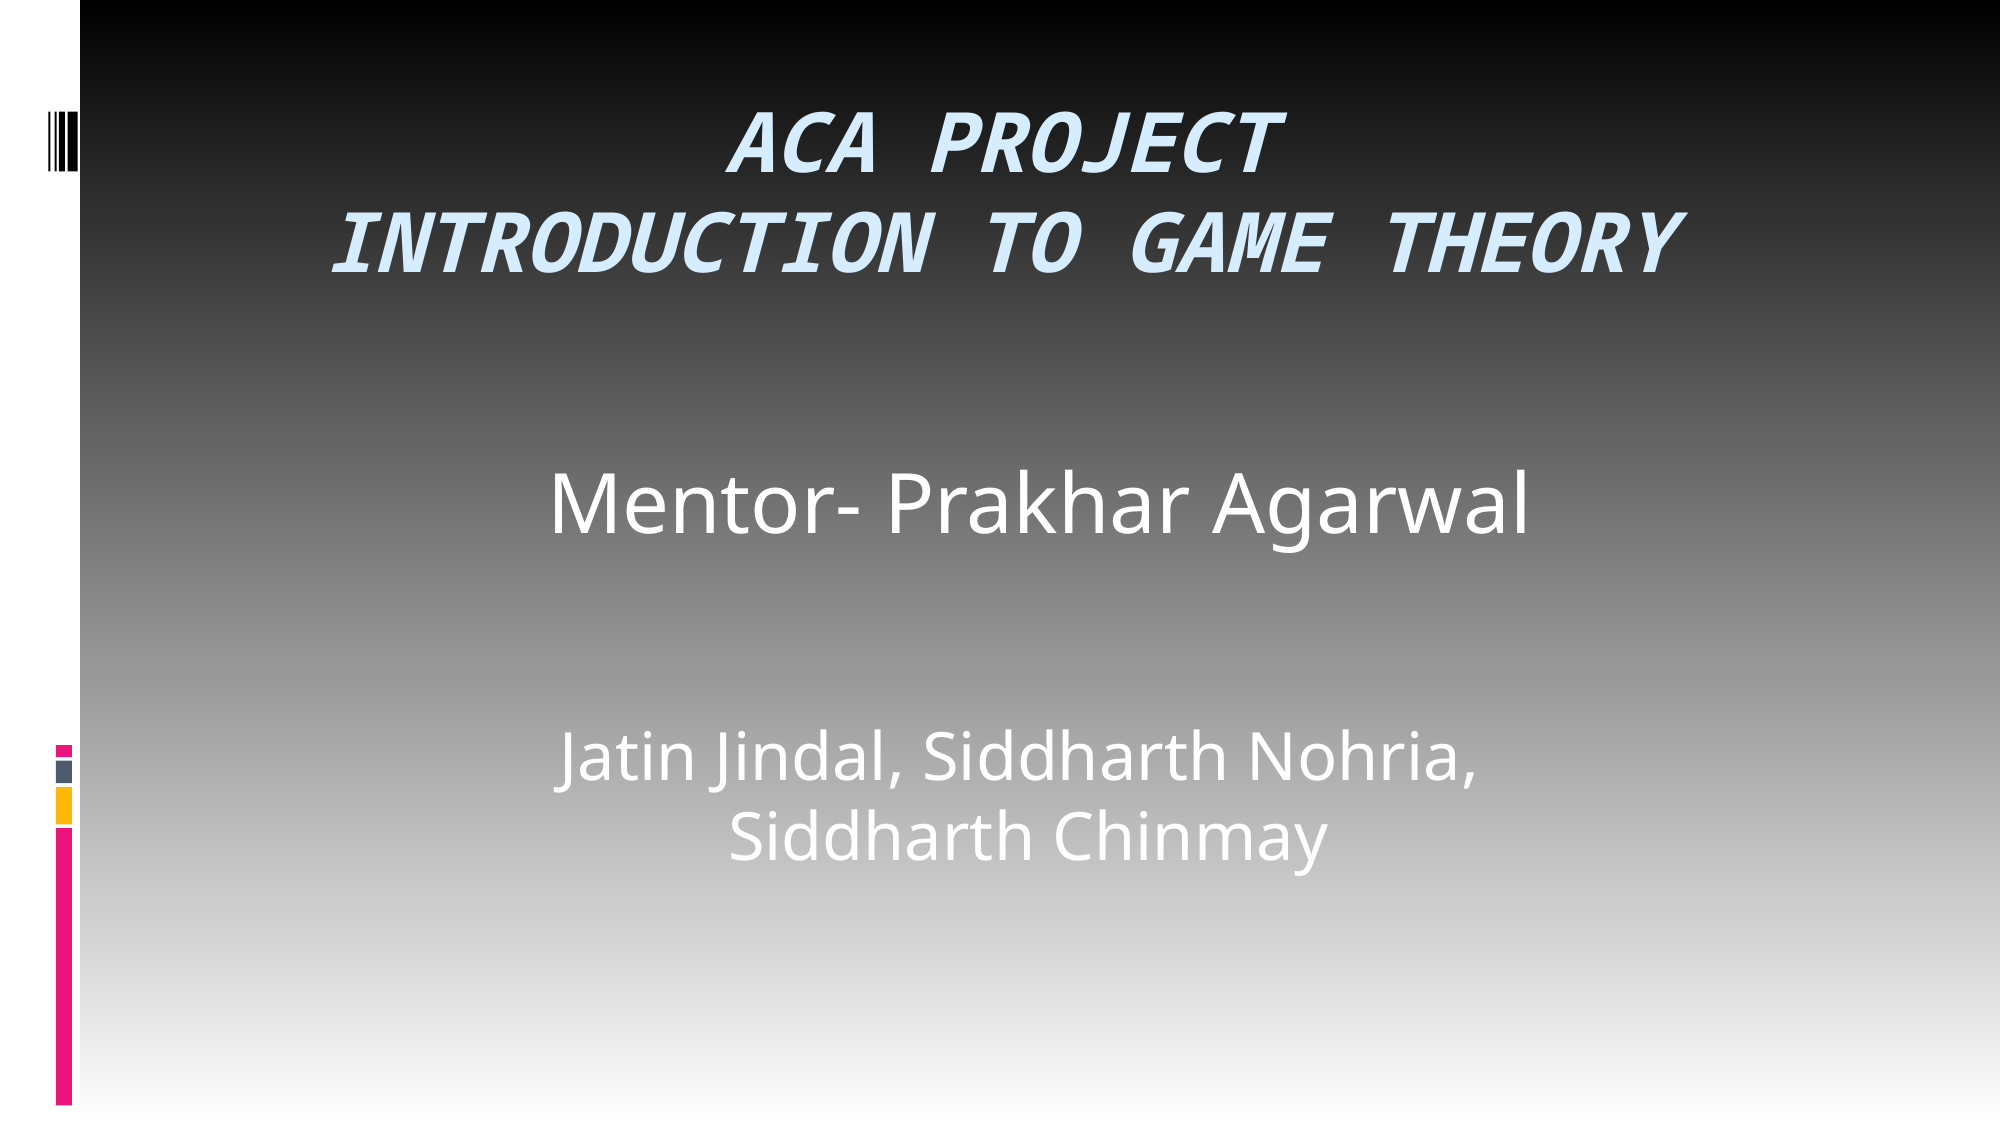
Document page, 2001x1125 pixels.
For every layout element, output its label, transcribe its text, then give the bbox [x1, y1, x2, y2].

title ACA Project Introduction to Game theory [0, 82, 2000, 363]
subtitle Mentor- Prakhar Agarwal [289, 442, 1789, 645]
text_box Jatin Jindal, Siddharth Nohria, Siddharth Chinmay [192, 706, 1865, 882]
